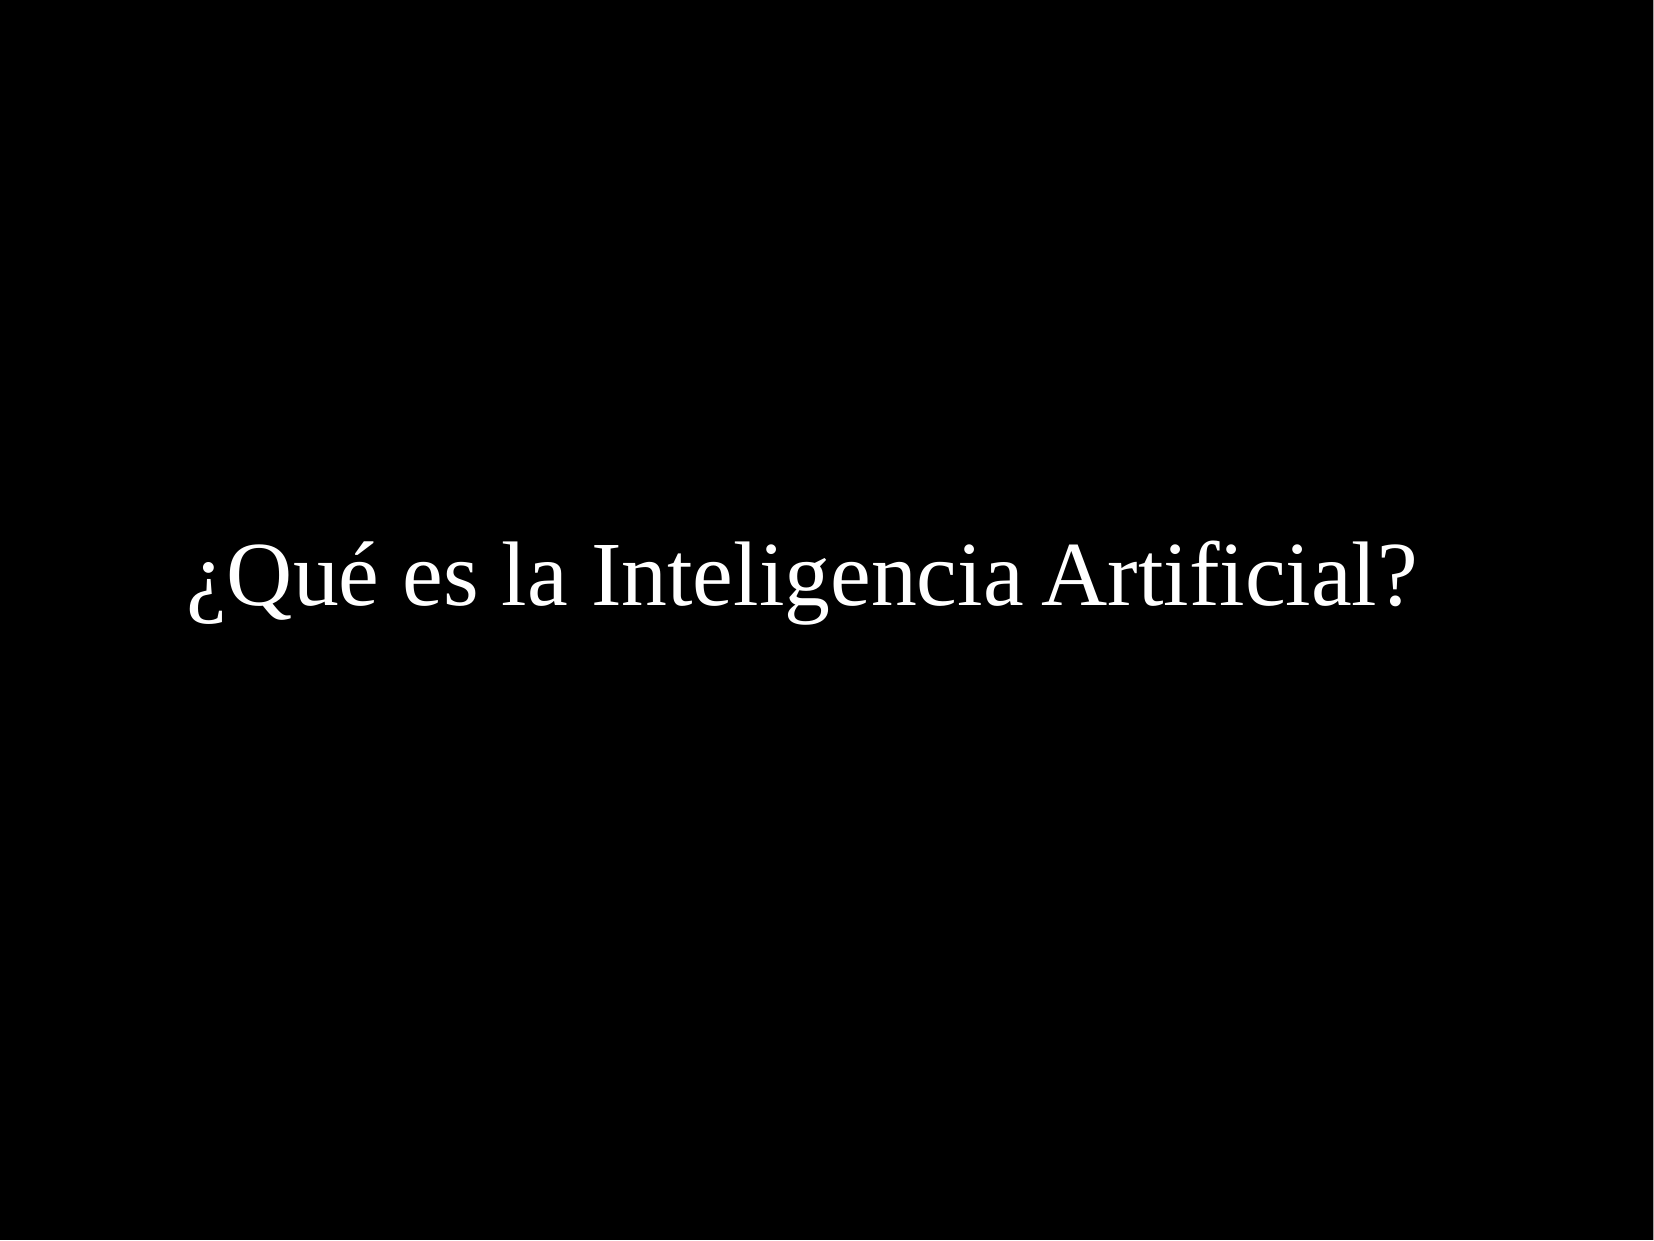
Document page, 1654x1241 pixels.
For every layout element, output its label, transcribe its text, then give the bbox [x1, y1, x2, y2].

subtitle ¿Qué es la Inteligencia Artificial? [59, 94, 1548, 1055]
